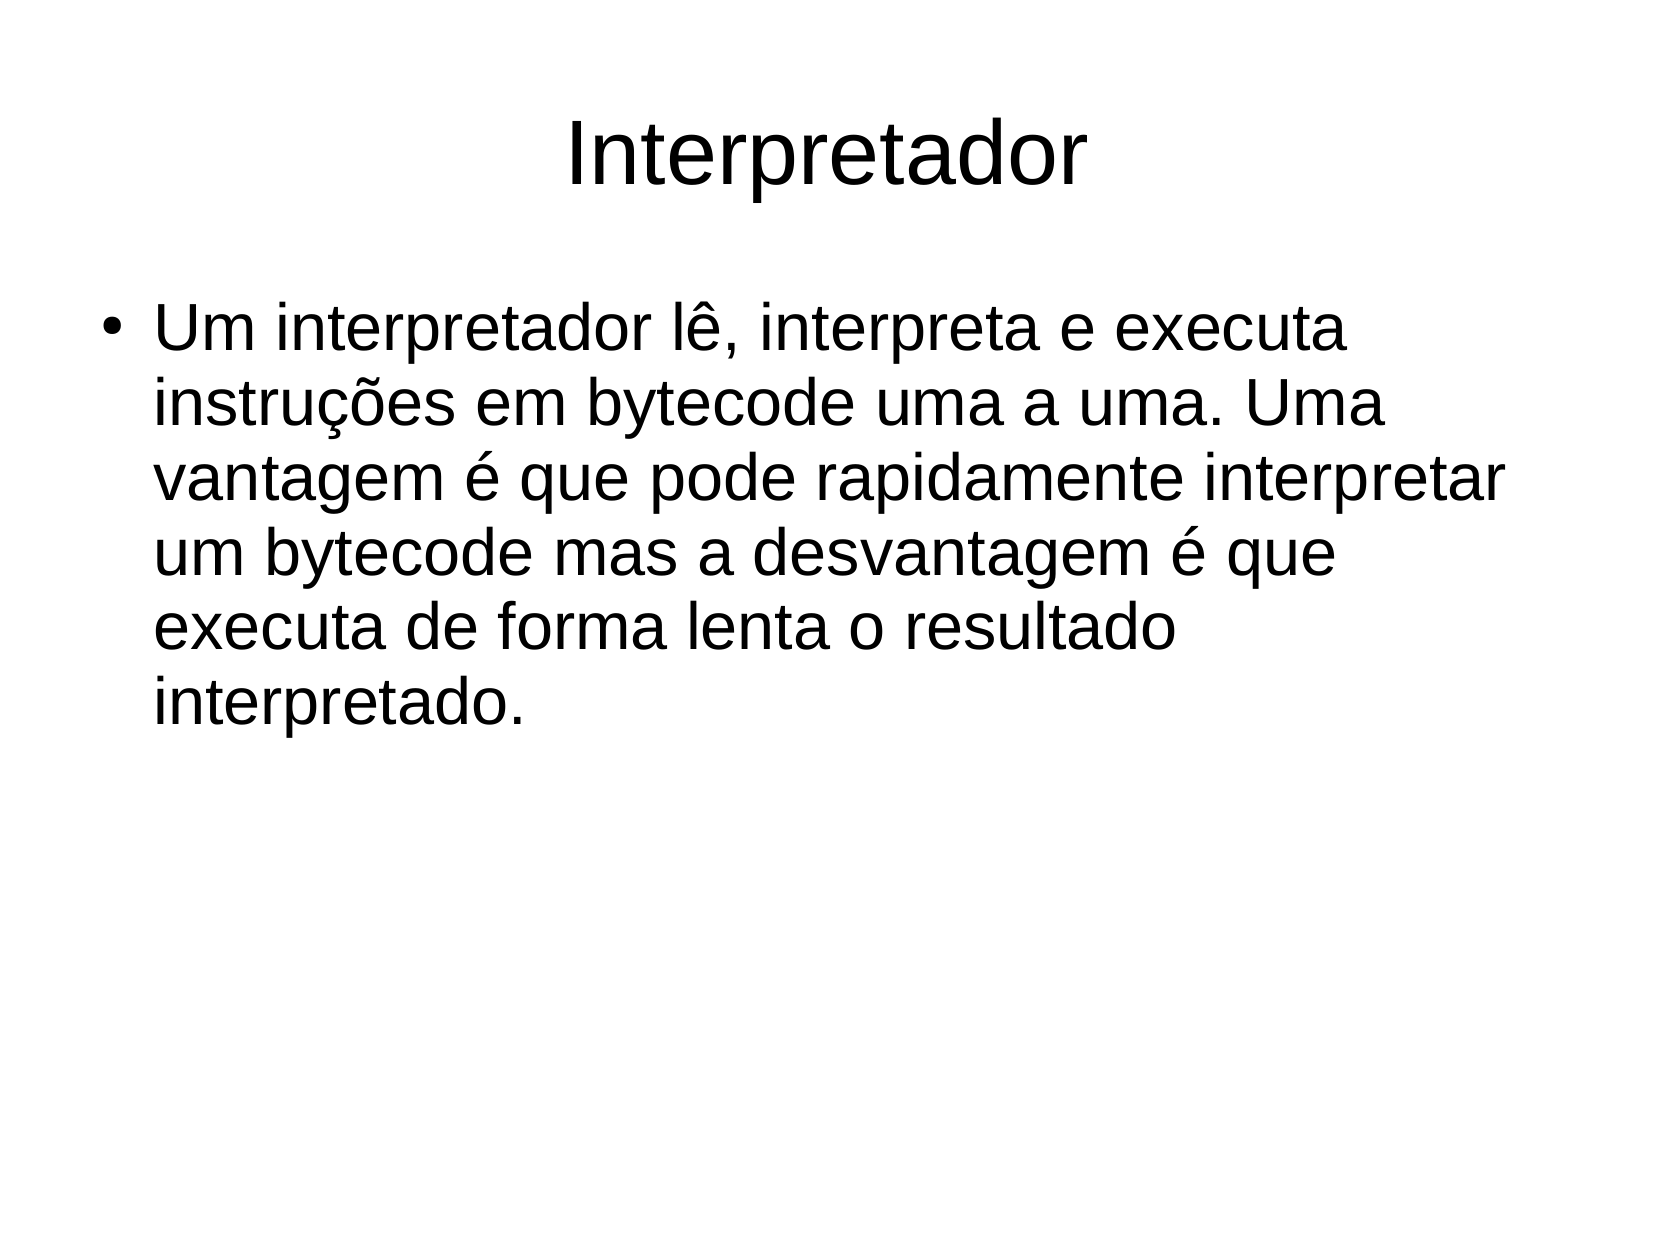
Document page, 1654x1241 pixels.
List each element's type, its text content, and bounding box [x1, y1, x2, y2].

list Um interpretador lê, interpreta e executa instruções em bytecode uma a uma. Uma vantagem é que pode rapidamente interpretar um bytecode mas a desvantagem é que executa de forma lenta o resultado interpretado. [82, 290, 1571, 1010]
title Interpretador [82, 49, 1571, 257]
